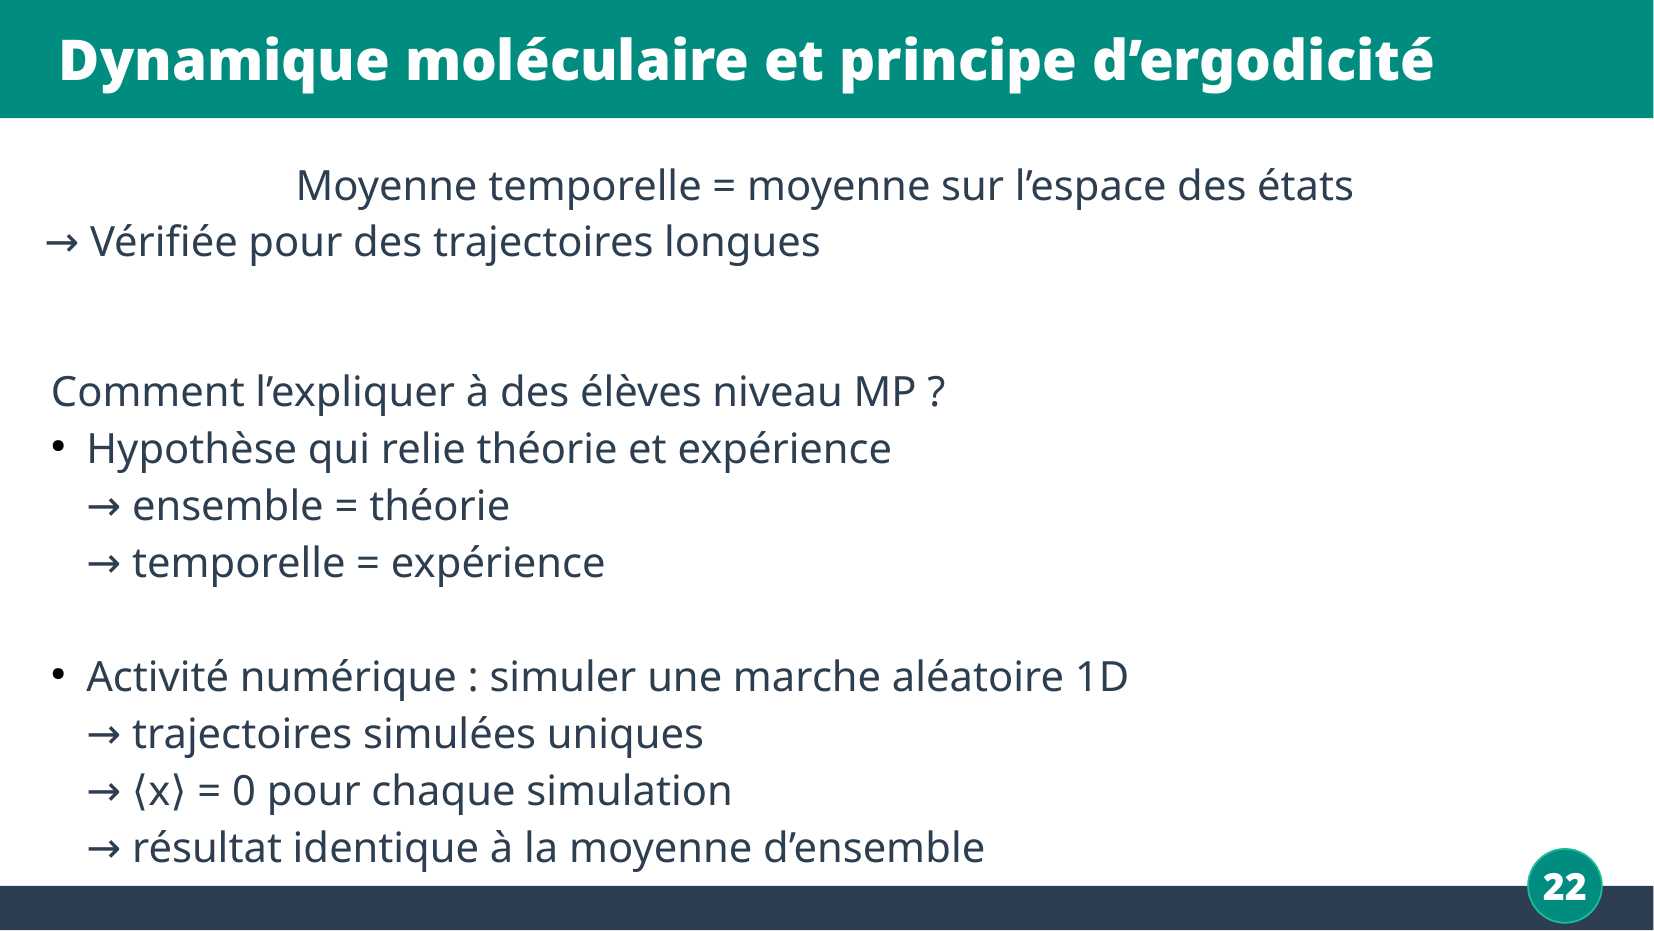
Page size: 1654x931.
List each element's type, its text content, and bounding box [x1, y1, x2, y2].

title Dynamique moléculaire et principe d’ergodicité [59, 0, 1595, 118]
text_box Comment l’expliquer à des élèves niveau MP ? Hypothèse qui relie théorie et expérience → ensemble = théorie → temporelle = expérience Activité numérique : simuler une marche aléatoire 1D → trajectoires simulées uniques → ⟨x⟩ = 0 pour chaque simulation → résultat identique à la moyenne d’ensemble [36, 354, 1625, 895]
text_box Moyenne temporelle = moyenne sur l’espace des états → Vérifiée pour des trajectoires longues [29, 147, 1625, 268]
